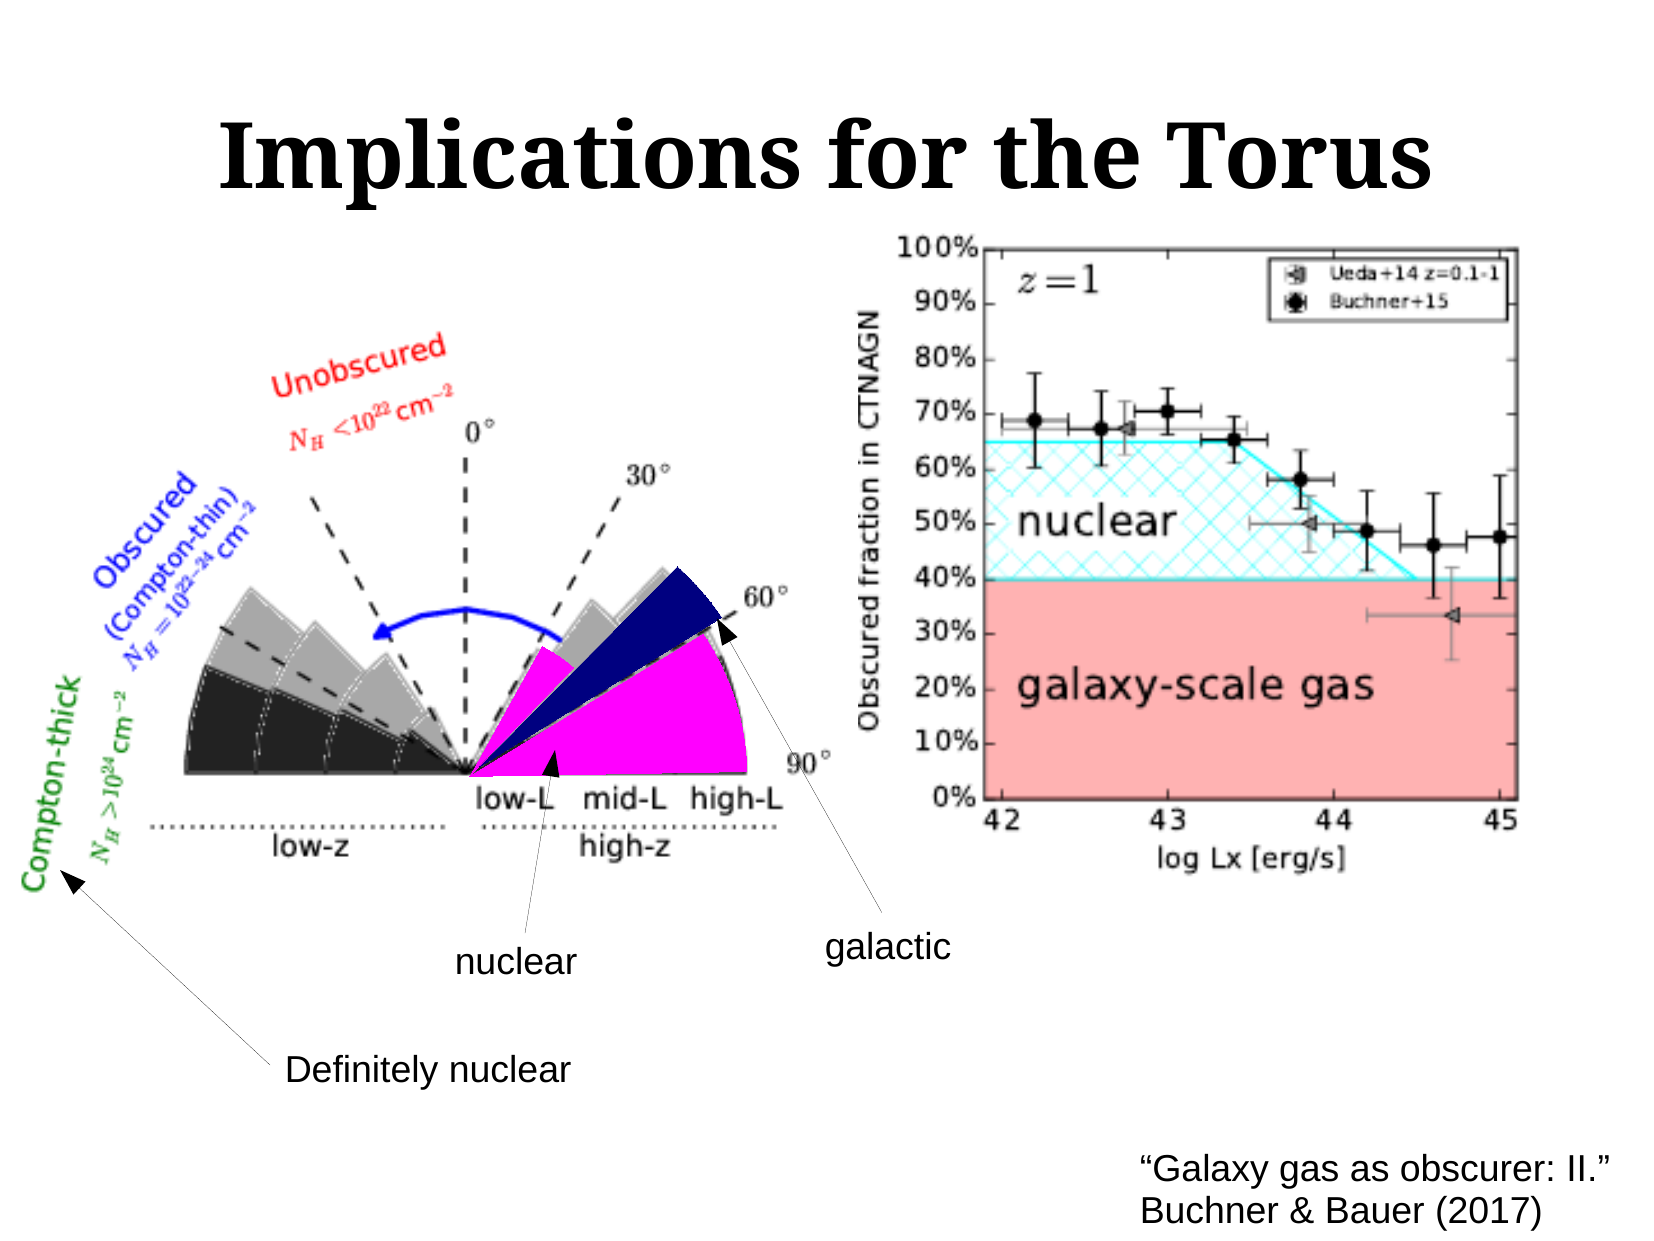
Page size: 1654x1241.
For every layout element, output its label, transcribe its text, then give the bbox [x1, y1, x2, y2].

text_box “Galaxy gas as obscurer: II.” Buchner & Bauer (2017) [1125, 1140, 1646, 1241]
picture [2, 209, 1609, 1152]
text_box galactic [810, 918, 1351, 976]
text_box [469, 566, 747, 777]
text_box Definitely nuclear [270, 1040, 811, 1098]
title Implications for the Torus [82, 49, 1571, 257]
text_box nuclear [439, 933, 980, 991]
